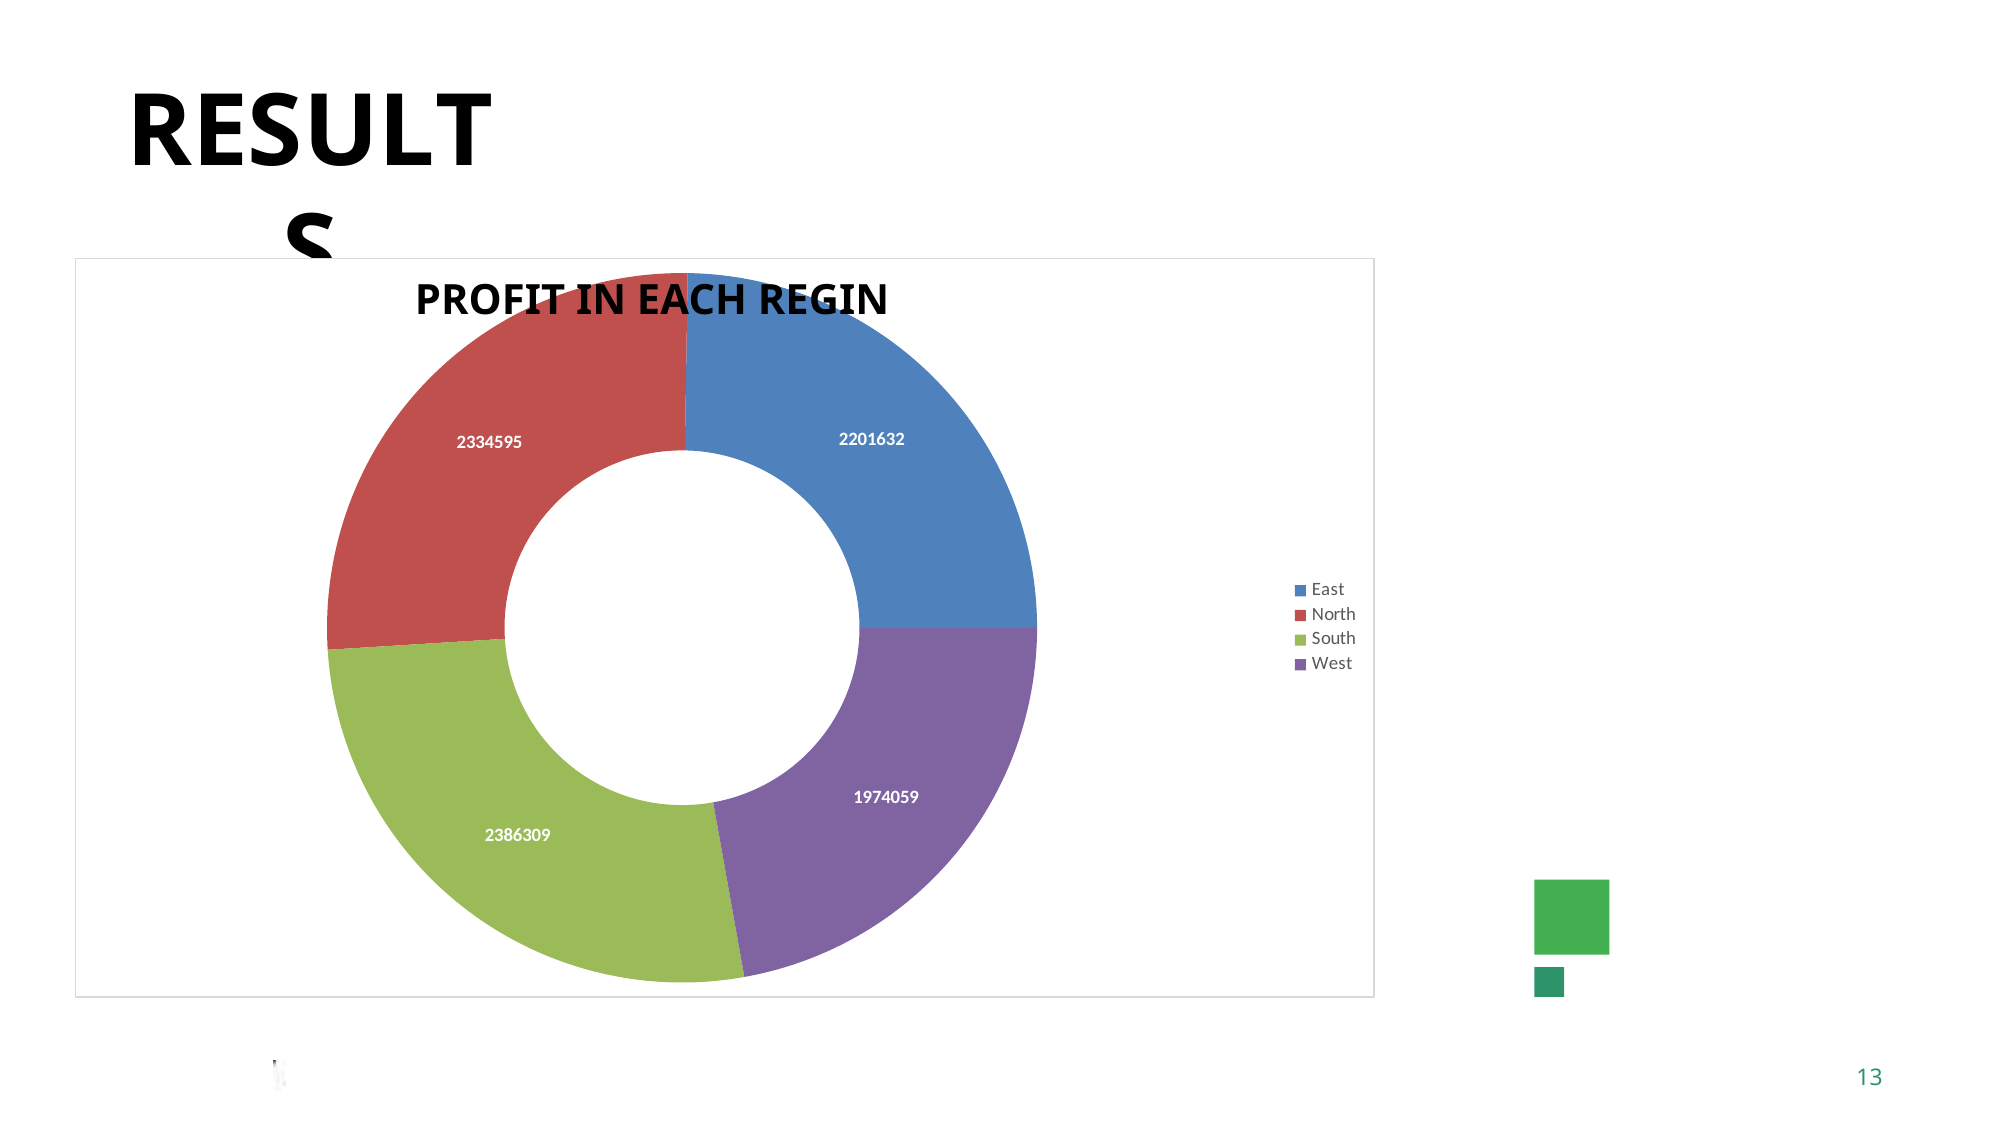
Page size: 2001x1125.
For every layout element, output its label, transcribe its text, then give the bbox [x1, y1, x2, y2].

text_box 13 [1849, 1061, 1888, 1094]
text_box [1534, 967, 1565, 997]
text_box [1534, 879, 1610, 955]
chart [74, 257, 1375, 999]
title RESULTS [123, 63, 524, 188]
text_box PROFIT IN EACH REGIN [399, 265, 1067, 332]
picture [273, 1060, 286, 1091]
